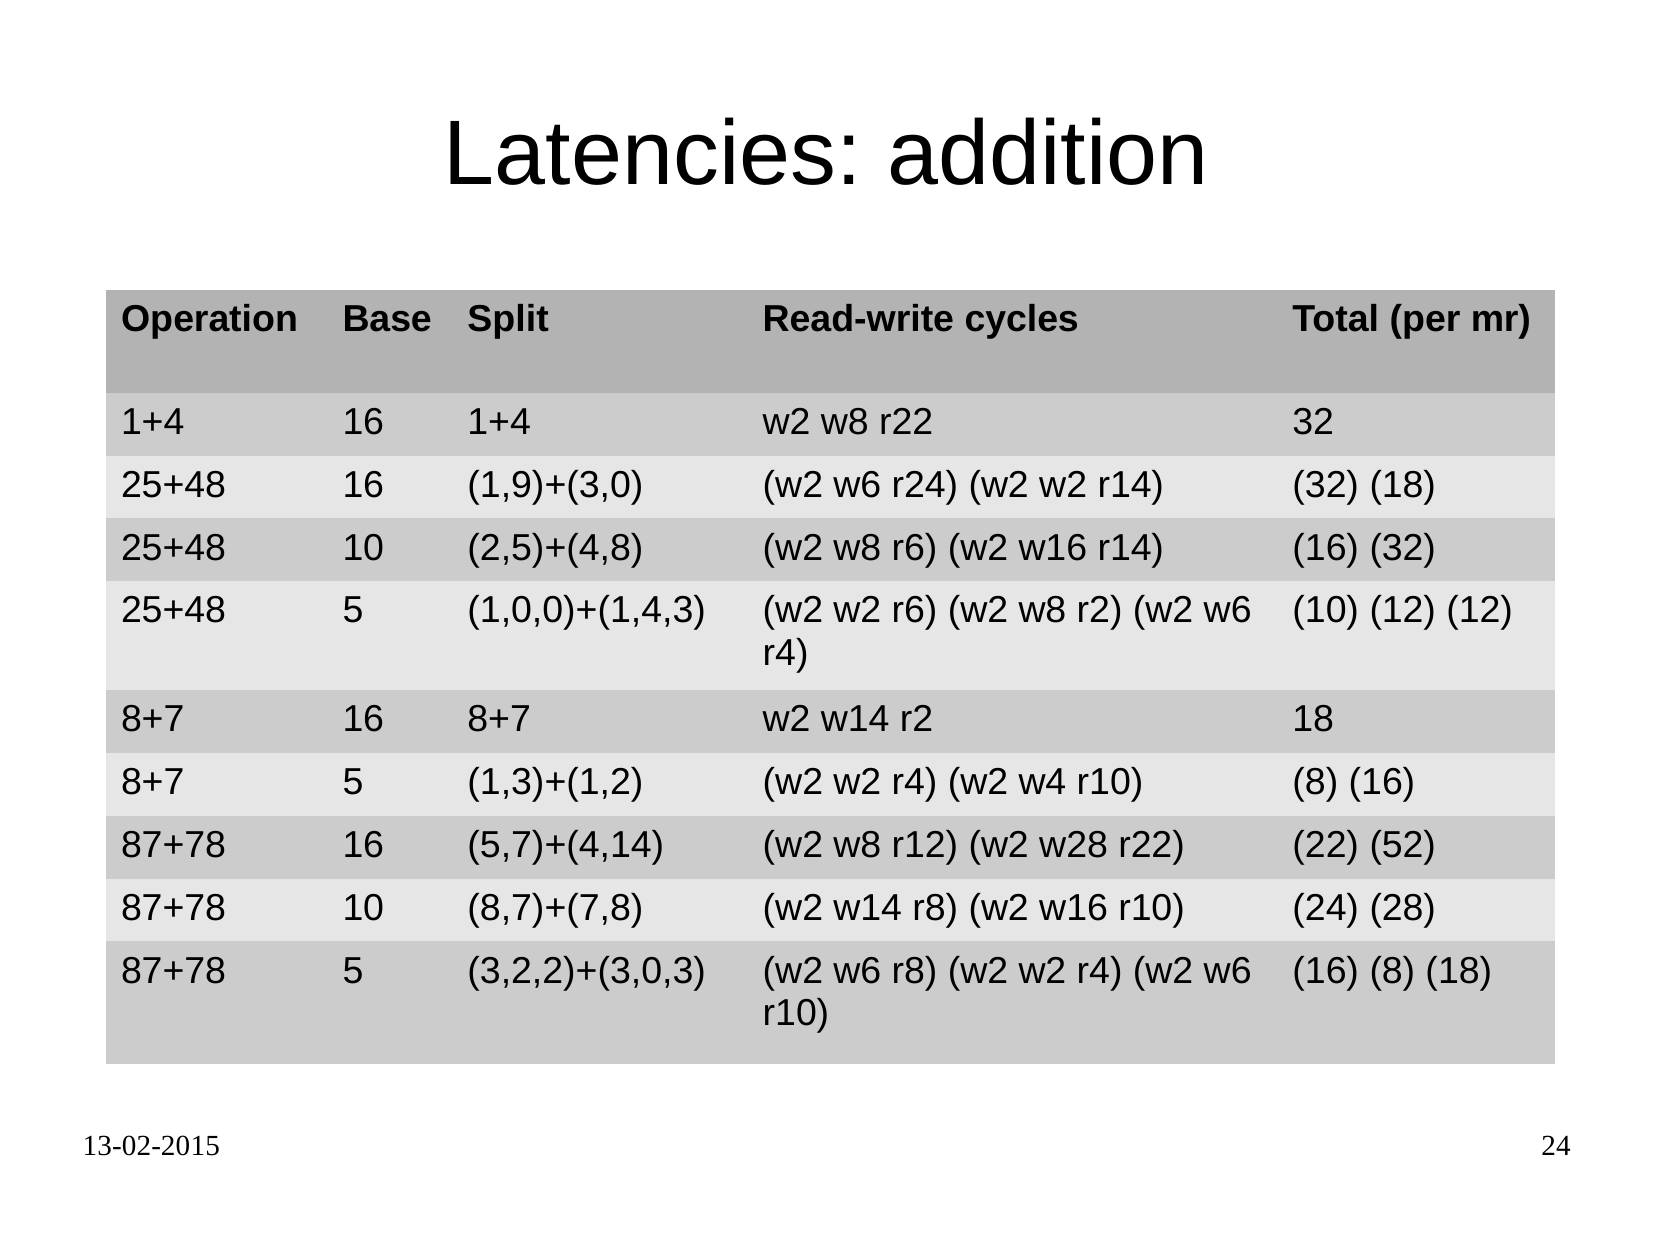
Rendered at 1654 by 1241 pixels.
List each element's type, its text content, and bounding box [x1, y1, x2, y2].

table_cell 1+4 [106, 393, 328, 456]
table_cell (1,3)+(1,2) [453, 753, 748, 816]
table_cell (22) (52) [1278, 816, 1555, 879]
table_cell 8+7 [106, 690, 328, 753]
table_cell (8) (16) [1278, 753, 1555, 816]
table_cell 5 [328, 753, 453, 816]
table_cell 16 [328, 690, 453, 753]
title Latencies: addition [82, 49, 1571, 257]
table_cell (10) (12) (12) [1278, 581, 1555, 690]
table_header Split [453, 290, 748, 393]
table_cell (32) (18) [1278, 456, 1555, 518]
table_header Read-write cycles [748, 290, 1278, 393]
table_cell (16) (32) [1278, 518, 1555, 581]
table_cell 10 [328, 518, 453, 581]
table_header Total (per mr) [1278, 290, 1555, 393]
table_cell 16 [328, 456, 453, 518]
table_cell w2 w8 r22 [748, 393, 1278, 456]
table_cell 87+78 [106, 879, 328, 941]
table_cell (2,5)+(4,8) [453, 518, 748, 581]
table_cell (w2 w6 r8) (w2 w2 r4) (w2 w6 r10) [748, 941, 1278, 1064]
table_cell 87+78 [106, 816, 328, 879]
table_cell (8,7)+(7,8) [453, 879, 748, 941]
table_cell (w2 w6 r24) (w2 w2 r14) [748, 456, 1278, 518]
table_cell 10 [328, 879, 453, 941]
table_cell 16 [328, 816, 453, 879]
table_cell (16) (8) (18) [1278, 941, 1555, 1064]
table_cell (3,2,2)+(3,0,3) [453, 941, 748, 1064]
table_header Base [328, 290, 453, 393]
table_cell 16 [328, 393, 453, 456]
table_cell (24) (28) [1278, 879, 1555, 941]
table_cell w2 w14 r2 [748, 690, 1278, 753]
table_cell 5 [328, 941, 453, 1064]
table_cell (5,7)+(4,14) [453, 816, 748, 879]
table_cell (w2 w2 r6) (w2 w8 r2) (w2 w6 r4) [748, 581, 1278, 690]
table_cell 8+7 [453, 690, 748, 753]
table_cell 87+78 [106, 941, 328, 1064]
table_cell 25+48 [106, 518, 328, 581]
table_cell (w2 w14 r8) (w2 w16 r10) [748, 879, 1278, 941]
table_cell 25+48 [106, 581, 328, 690]
table_cell (1,9)+(3,0) [453, 456, 748, 518]
table_cell 32 [1278, 393, 1555, 456]
table_cell 8+7 [106, 753, 328, 816]
table_header Operation [106, 290, 328, 393]
table_cell (w2 w8 r12) (w2 w28 r22) [748, 816, 1278, 879]
table_cell (w2 w8 r6) (w2 w16 r14) [748, 518, 1278, 581]
table_cell (w2 w2 r4) (w2 w4 r10) [748, 753, 1278, 816]
table_cell 25+48 [106, 456, 328, 518]
table_cell 1+4 [453, 393, 748, 456]
table_cell 5 [328, 581, 453, 690]
table_cell 18 [1278, 690, 1555, 753]
table_cell (1,0,0)+(1,4,3) [453, 581, 748, 690]
